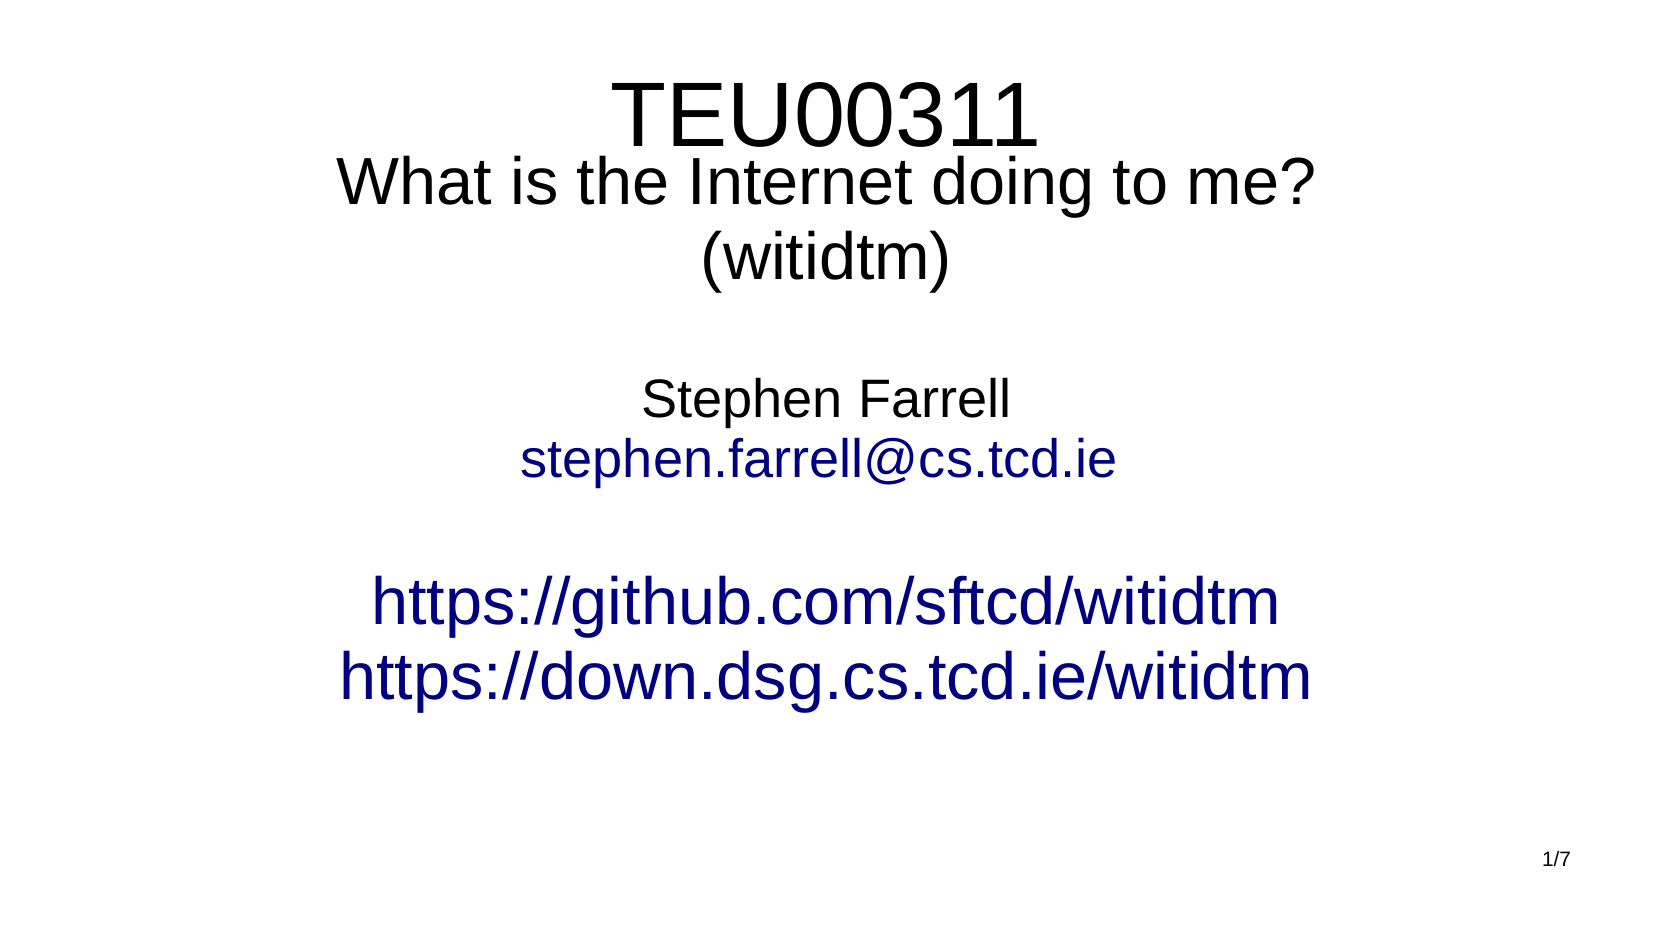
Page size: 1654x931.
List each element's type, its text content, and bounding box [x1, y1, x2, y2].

title TEU00311 [82, 37, 1571, 144]
subtitle What is the Internet doing to me? (witidtm) Stephen Farrell stephen.farrell@cs.tcd.ie https://github.com/sftcd/witidtm https://down.dsg.cs.tcd.ie/witidtm [82, 144, 1571, 831]
